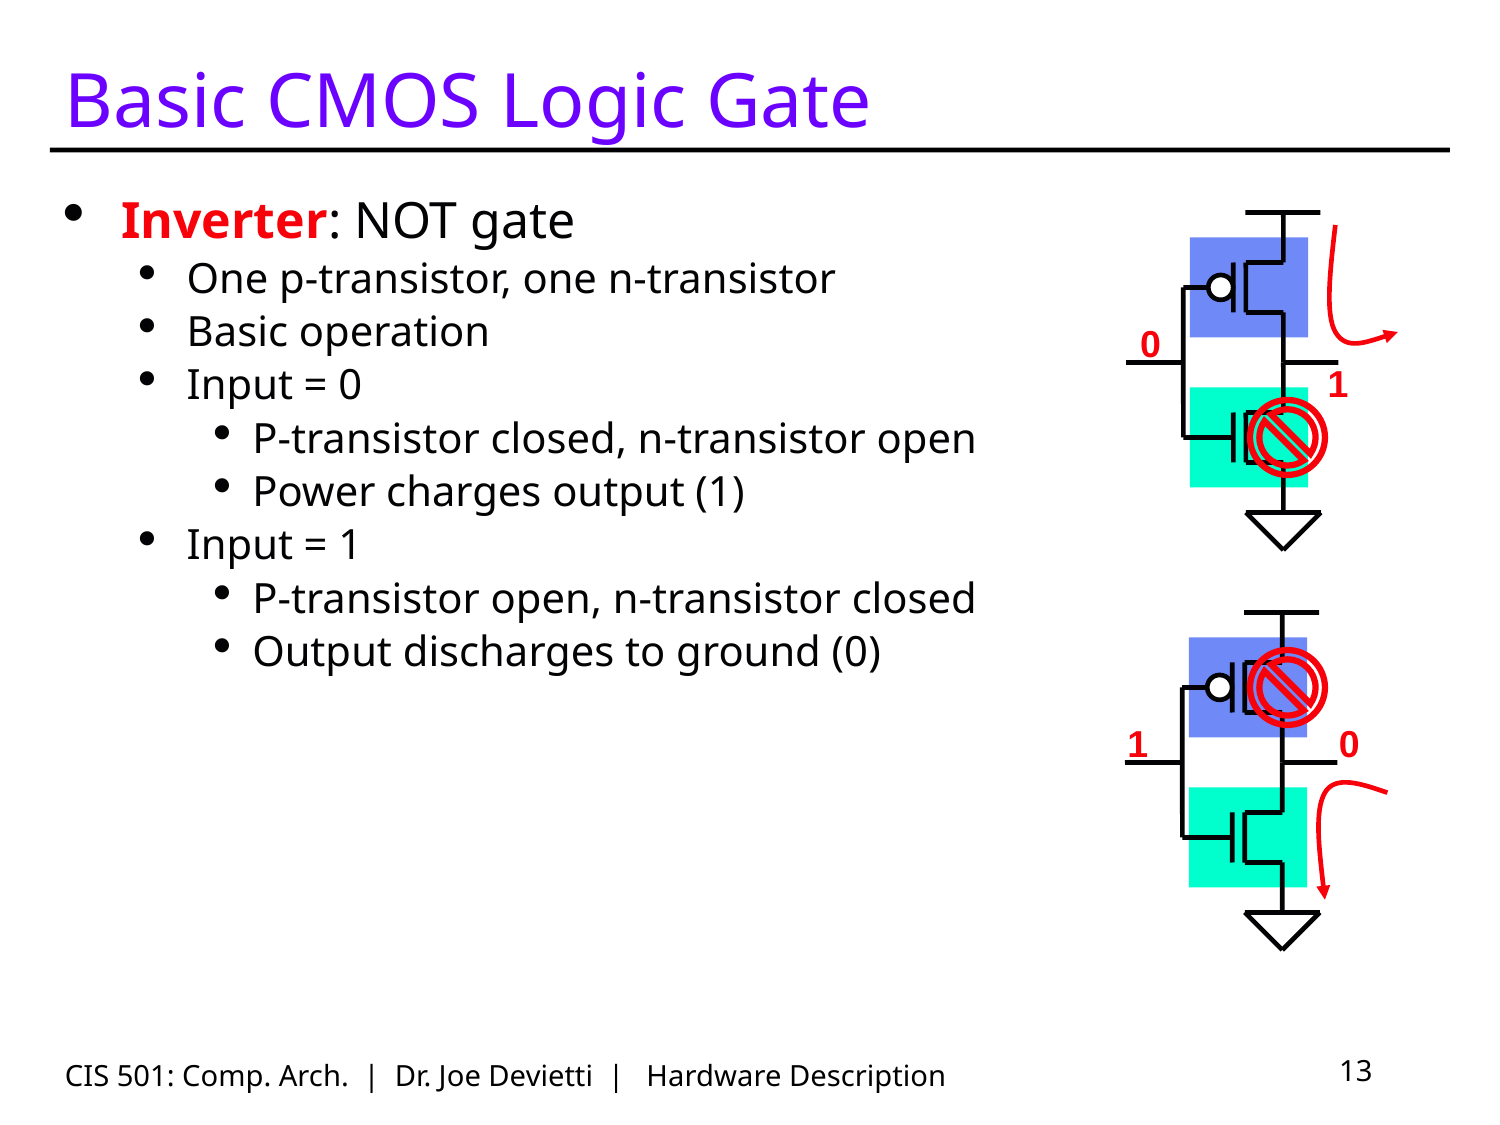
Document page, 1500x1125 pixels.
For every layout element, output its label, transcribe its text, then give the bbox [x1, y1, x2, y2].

text_box [1188, 637, 1279, 738]
text_box [1263, 678, 1297, 712]
text_box [1285, 713, 1308, 721]
text_box Inverter: NOT gate One p-transistor, one n-transistor Basic operation Input = 0 P-transistor closed, n-transistor open Power charges output (1) Input = 1 P-transistor open, n-transistor closed Output discharges to ground (0) [50, 187, 1025, 1025]
text_box [1189, 237, 1281, 338]
text_box 1 [1312, 352, 1364, 413]
text_box [1278, 663, 1308, 695]
text_box <number> [1074, 1049, 1388, 1100]
text_box [1248, 701, 1253, 710]
text_box CIS 501: Comp. Arch. | Dr. Joe Devietti | Hardware Description [49, 1049, 988, 1100]
text_box [1285, 724, 1308, 738]
text_box [1269, 715, 1279, 720]
text_box 0 [1324, 712, 1375, 773]
text_box [1248, 665, 1253, 674]
text_box [1249, 237, 1309, 338]
text_box [1269, 655, 1279, 660]
text_box [1254, 665, 1308, 710]
text_box 0 [1125, 312, 1176, 373]
text_box [1285, 654, 1308, 663]
text_box [1285, 637, 1308, 651]
text_box Basic CMOS Logic Gate [49, 37, 1375, 150]
text_box 1 [1112, 712, 1164, 773]
